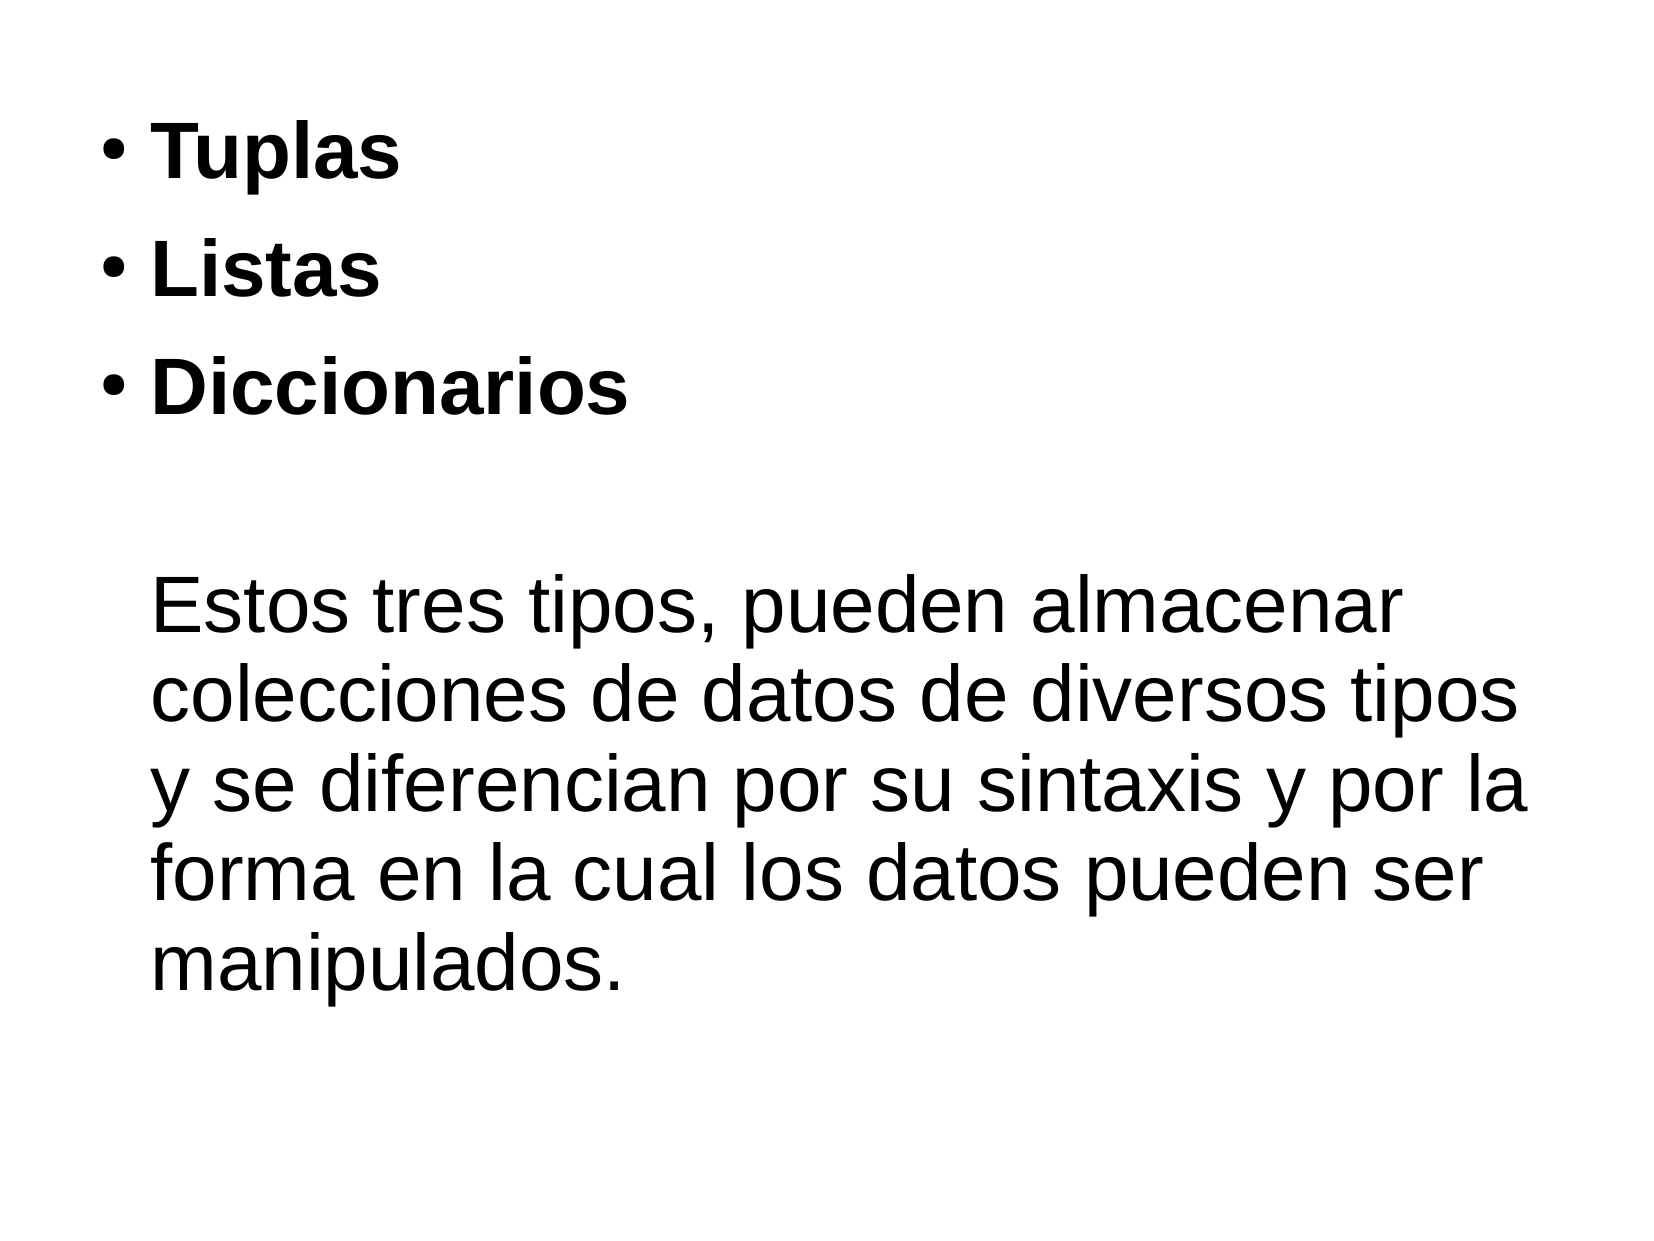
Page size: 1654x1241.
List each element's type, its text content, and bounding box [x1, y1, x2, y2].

list Tuplas Listas Diccionarios Estos tres tipos, pueden almacenar colecciones de datos de diversos tipos y se diferencian por su sintaxis y por la forma en la cual los datos pueden ser manipulados. [82, 106, 1571, 1010]
